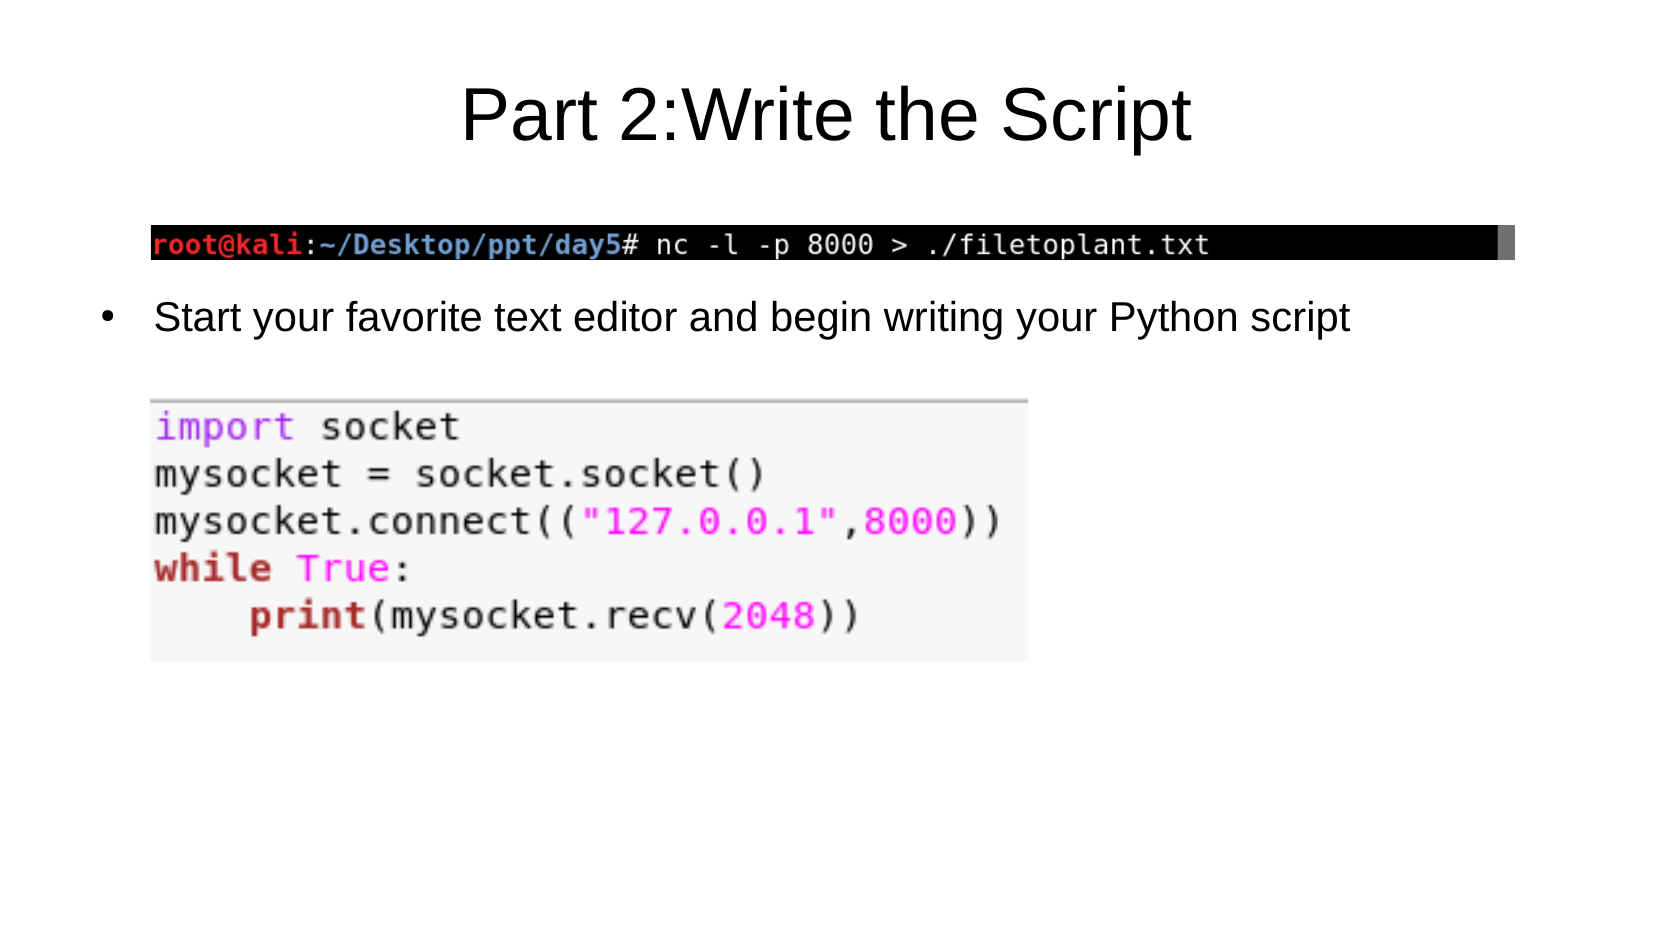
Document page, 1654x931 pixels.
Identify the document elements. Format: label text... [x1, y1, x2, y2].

picture [150, 225, 1516, 260]
list Start your favorite text editor and begin writing your Python script [82, 217, 1571, 758]
title Part 2:Write the Script [82, 37, 1571, 193]
picture [150, 398, 1029, 661]
